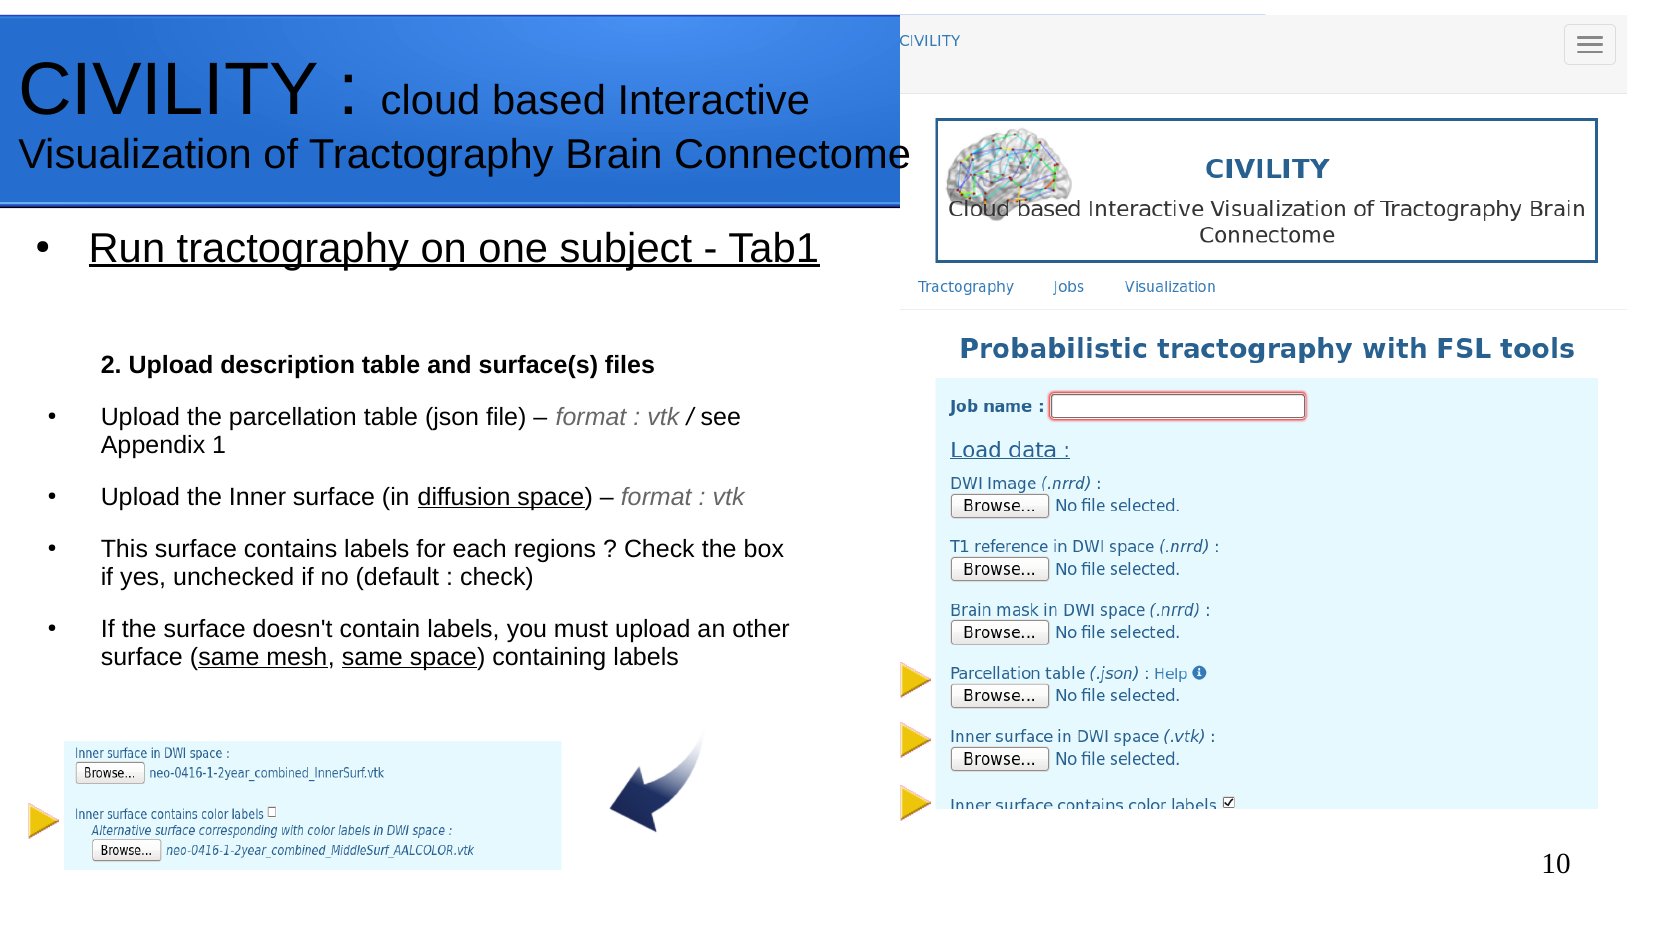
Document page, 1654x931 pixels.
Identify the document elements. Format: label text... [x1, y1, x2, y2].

title CIVILITY : cloud based Interactive Visualization of Tractography Brain Connectome [18, 35, 961, 189]
list Run tractography on one subject - Tab1 [17, 224, 1506, 308]
picture [596, 714, 721, 841]
picture [26, 741, 564, 871]
picture [0, 13, 1628, 823]
text_box 2. Upload description table and surface(s) files Upload the parcellation table (json file) – format : vtk / see Appendix 1 Upload the Inner surface (in diffusion space) – format : vtk This surface contains labels for each regions ? Check the box if yes, unchecked if no (default : check) If the surface doesn't contain labels, you must upload an other surface (same mesh, same space) containing labels [30, 351, 800, 781]
